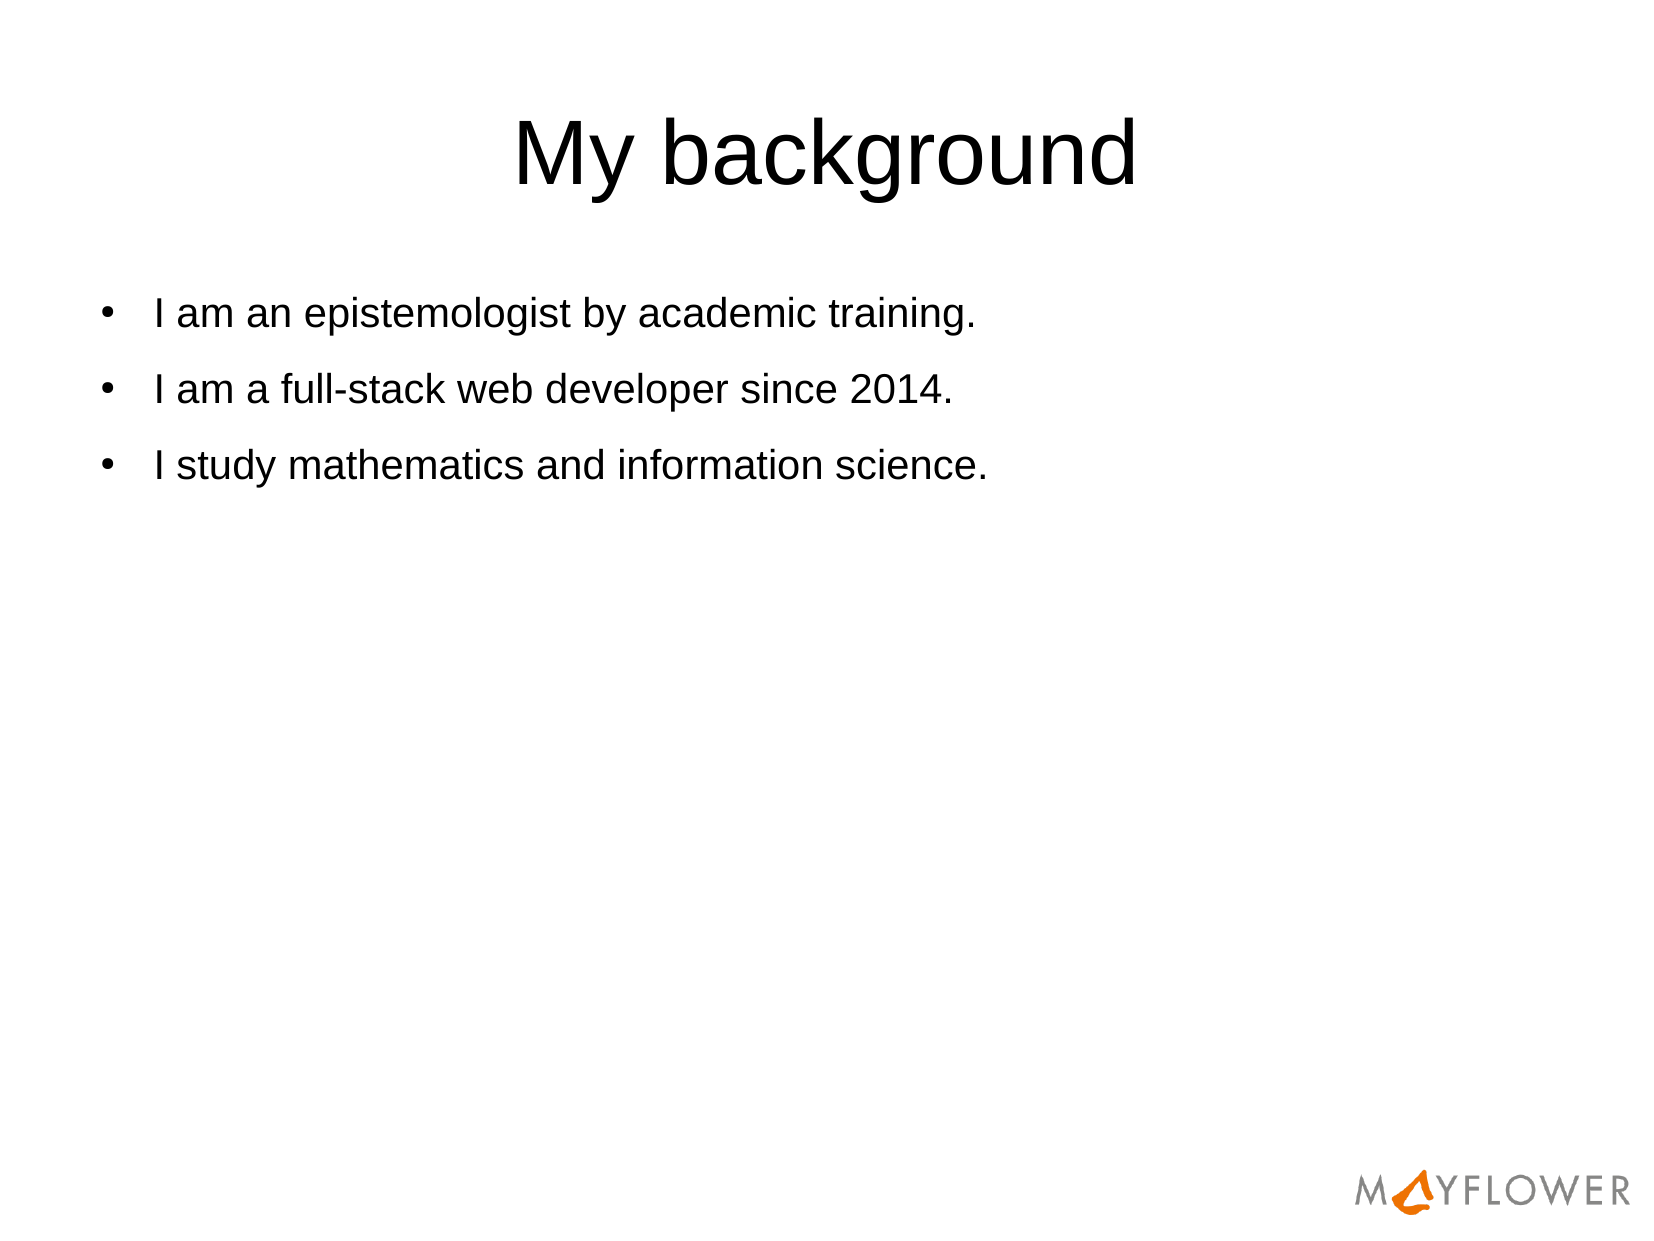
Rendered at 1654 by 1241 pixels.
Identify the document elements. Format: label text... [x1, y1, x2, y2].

list I am an epistemologist by academic training. I am a full-stack web developer since 2014. I study mathematics and information science. [82, 290, 1571, 1010]
picture [1355, 1169, 1630, 1215]
title My background [82, 49, 1571, 257]
